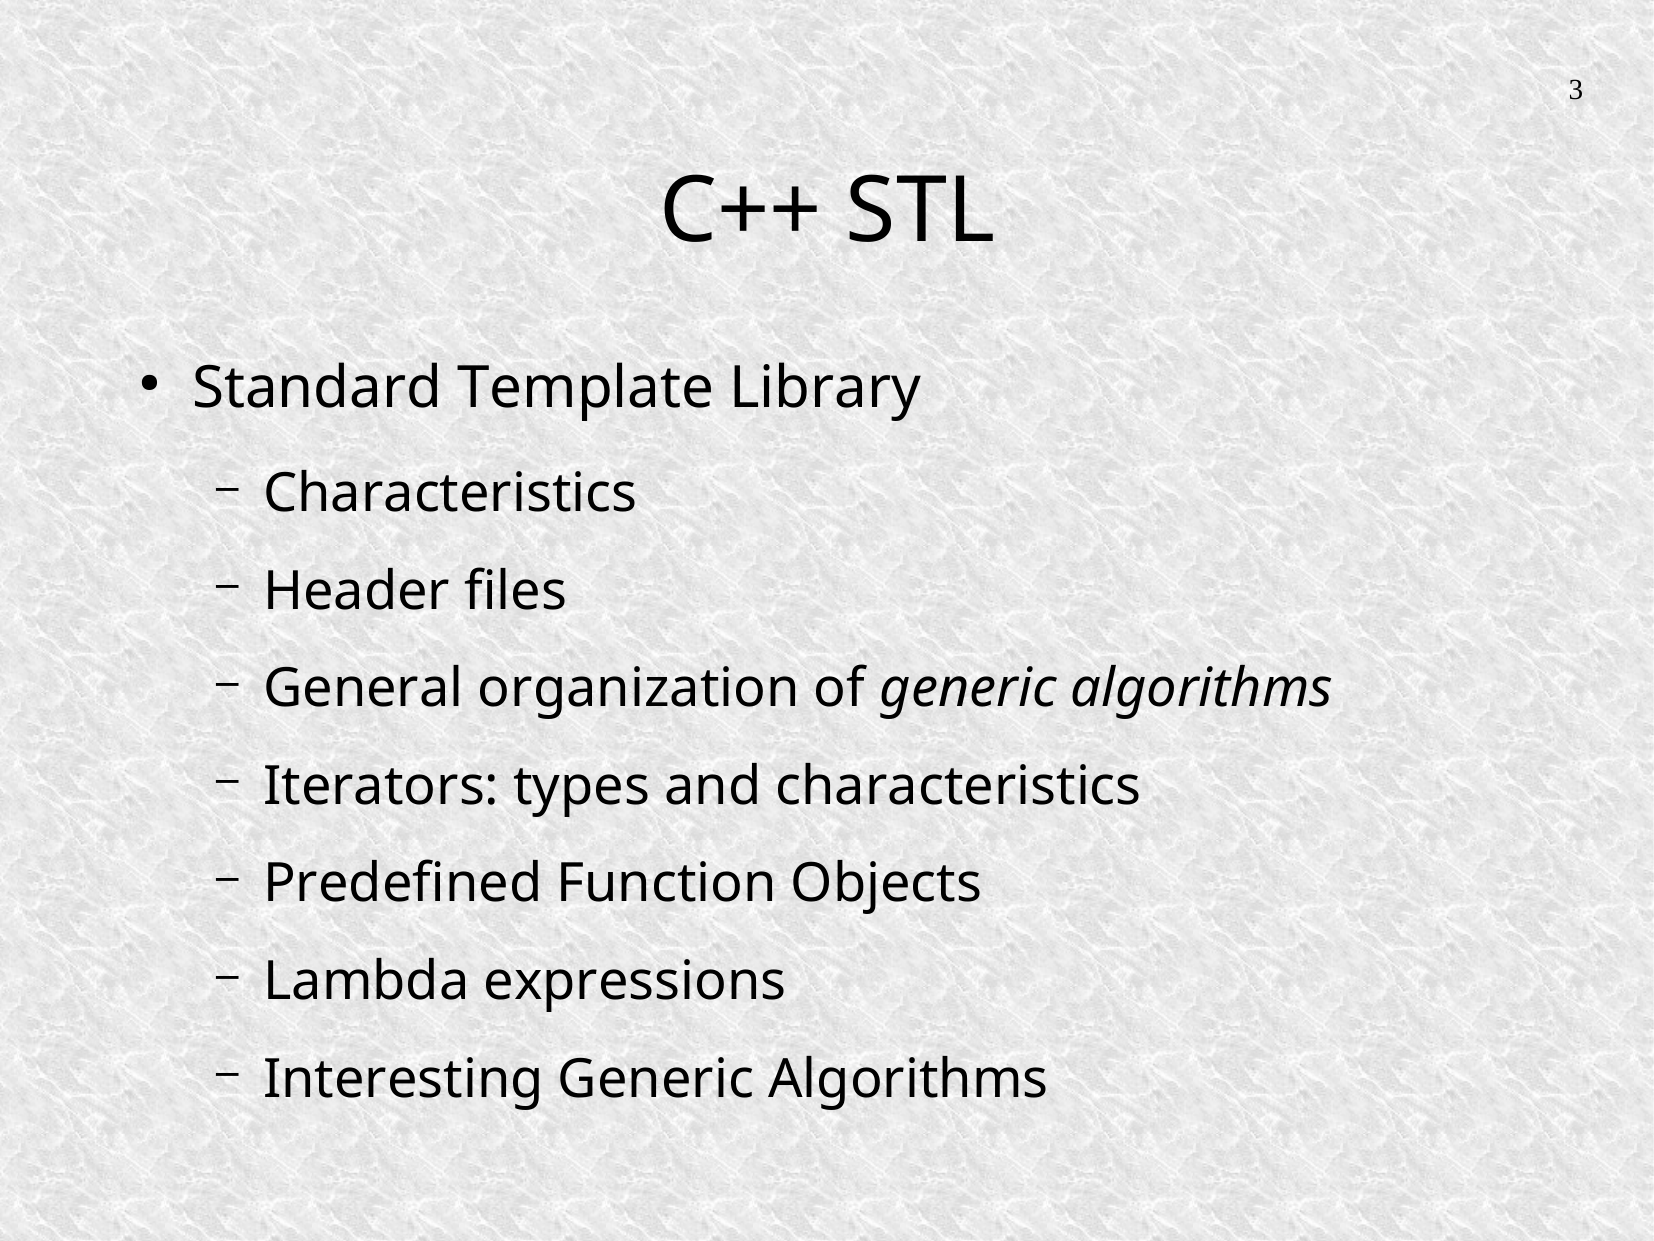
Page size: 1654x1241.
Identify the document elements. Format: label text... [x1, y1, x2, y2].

title C++ STL [121, 102, 1534, 310]
picture [0, 0, 1654, 1241]
list Standard Template Library Characteristics Header files General organization of generic algorithms Iterators: types and characteristics Predefined Function Objects Lambda expressions Interesting Generic Algorithms [121, 344, 1534, 1127]
